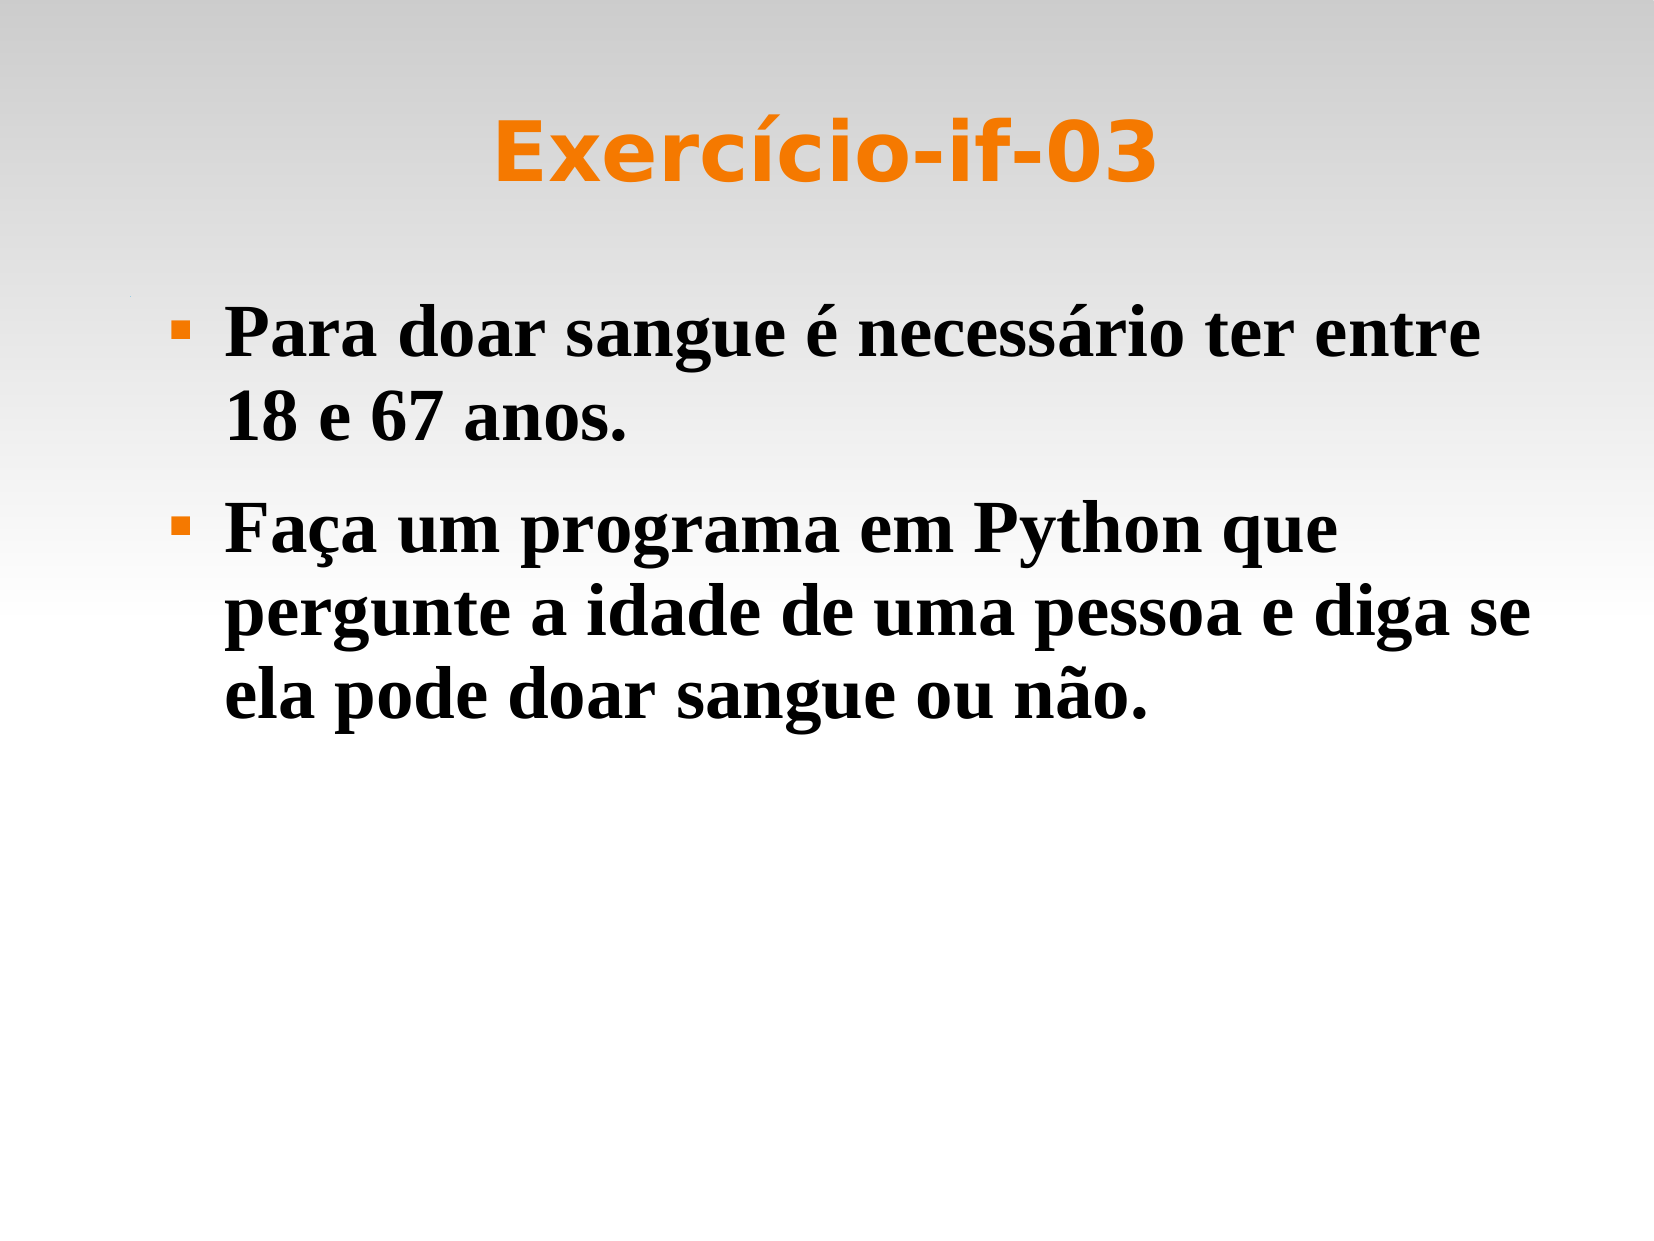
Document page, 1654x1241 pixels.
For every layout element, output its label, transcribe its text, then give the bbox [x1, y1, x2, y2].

list Para doar sangue é necessário ter entre 18 e 67 anos. Faça um programa em Python que pergunte a idade de uma pessoa e diga se ela pode doar sangue ou não. [82, 290, 1571, 1109]
title Exercício-if-03 [82, 49, 1571, 257]
